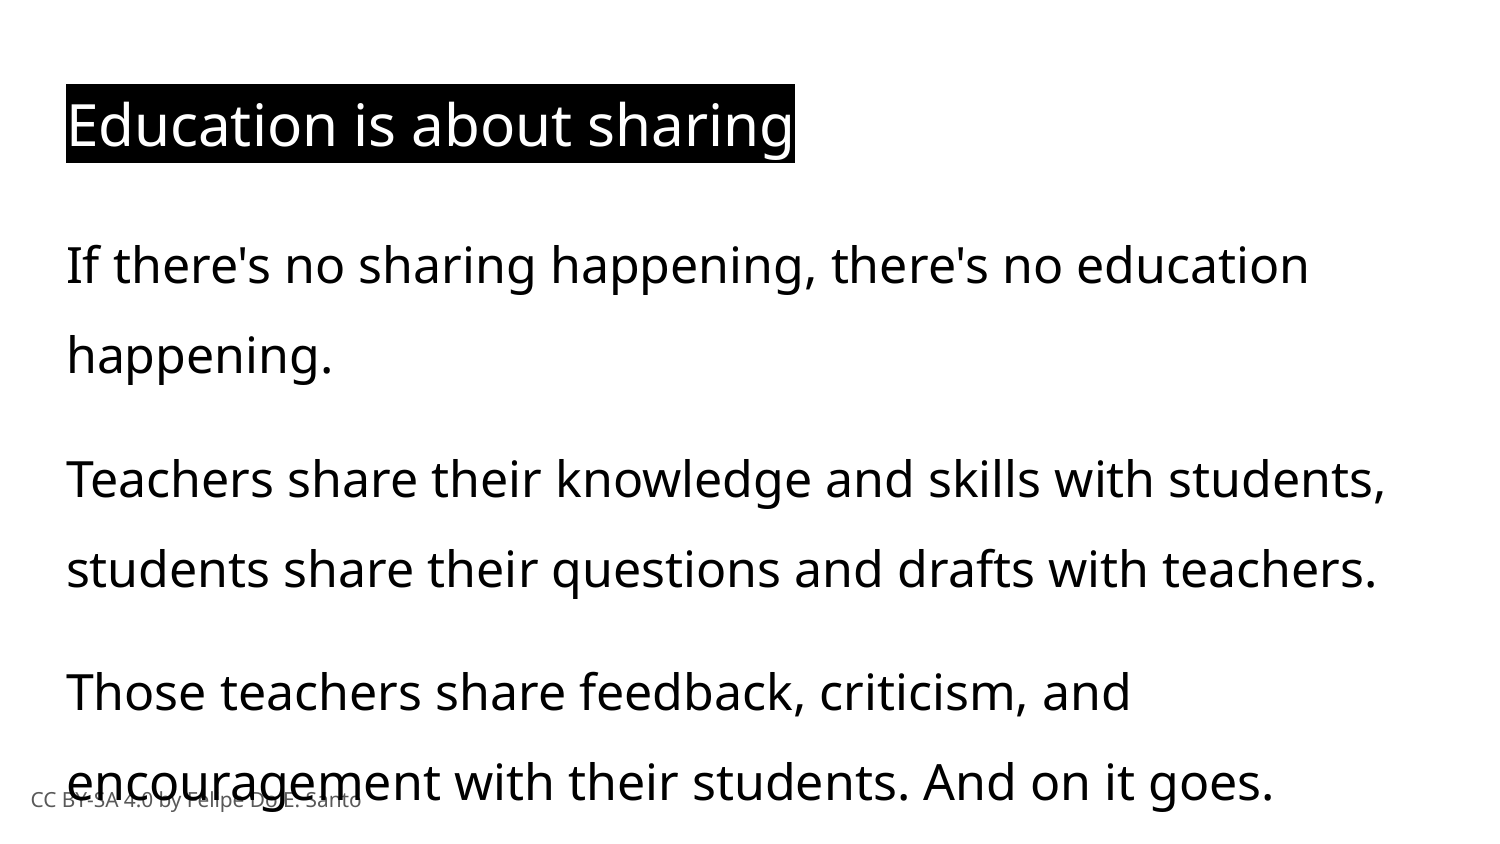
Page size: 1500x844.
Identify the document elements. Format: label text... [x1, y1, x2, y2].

list If there's no sharing happening, there's no education happening. Teachers share their knowledge and skills with students, students share their questions and drafts with teachers. Those teachers share feedback, criticism, and encouragement with their students. And on it goes. [51, 189, 1449, 750]
title Education is about sharing [51, 72, 1449, 167]
text_box CC BY-SA 4.0 by Felipe Do E. Santo [15, 771, 439, 826]
